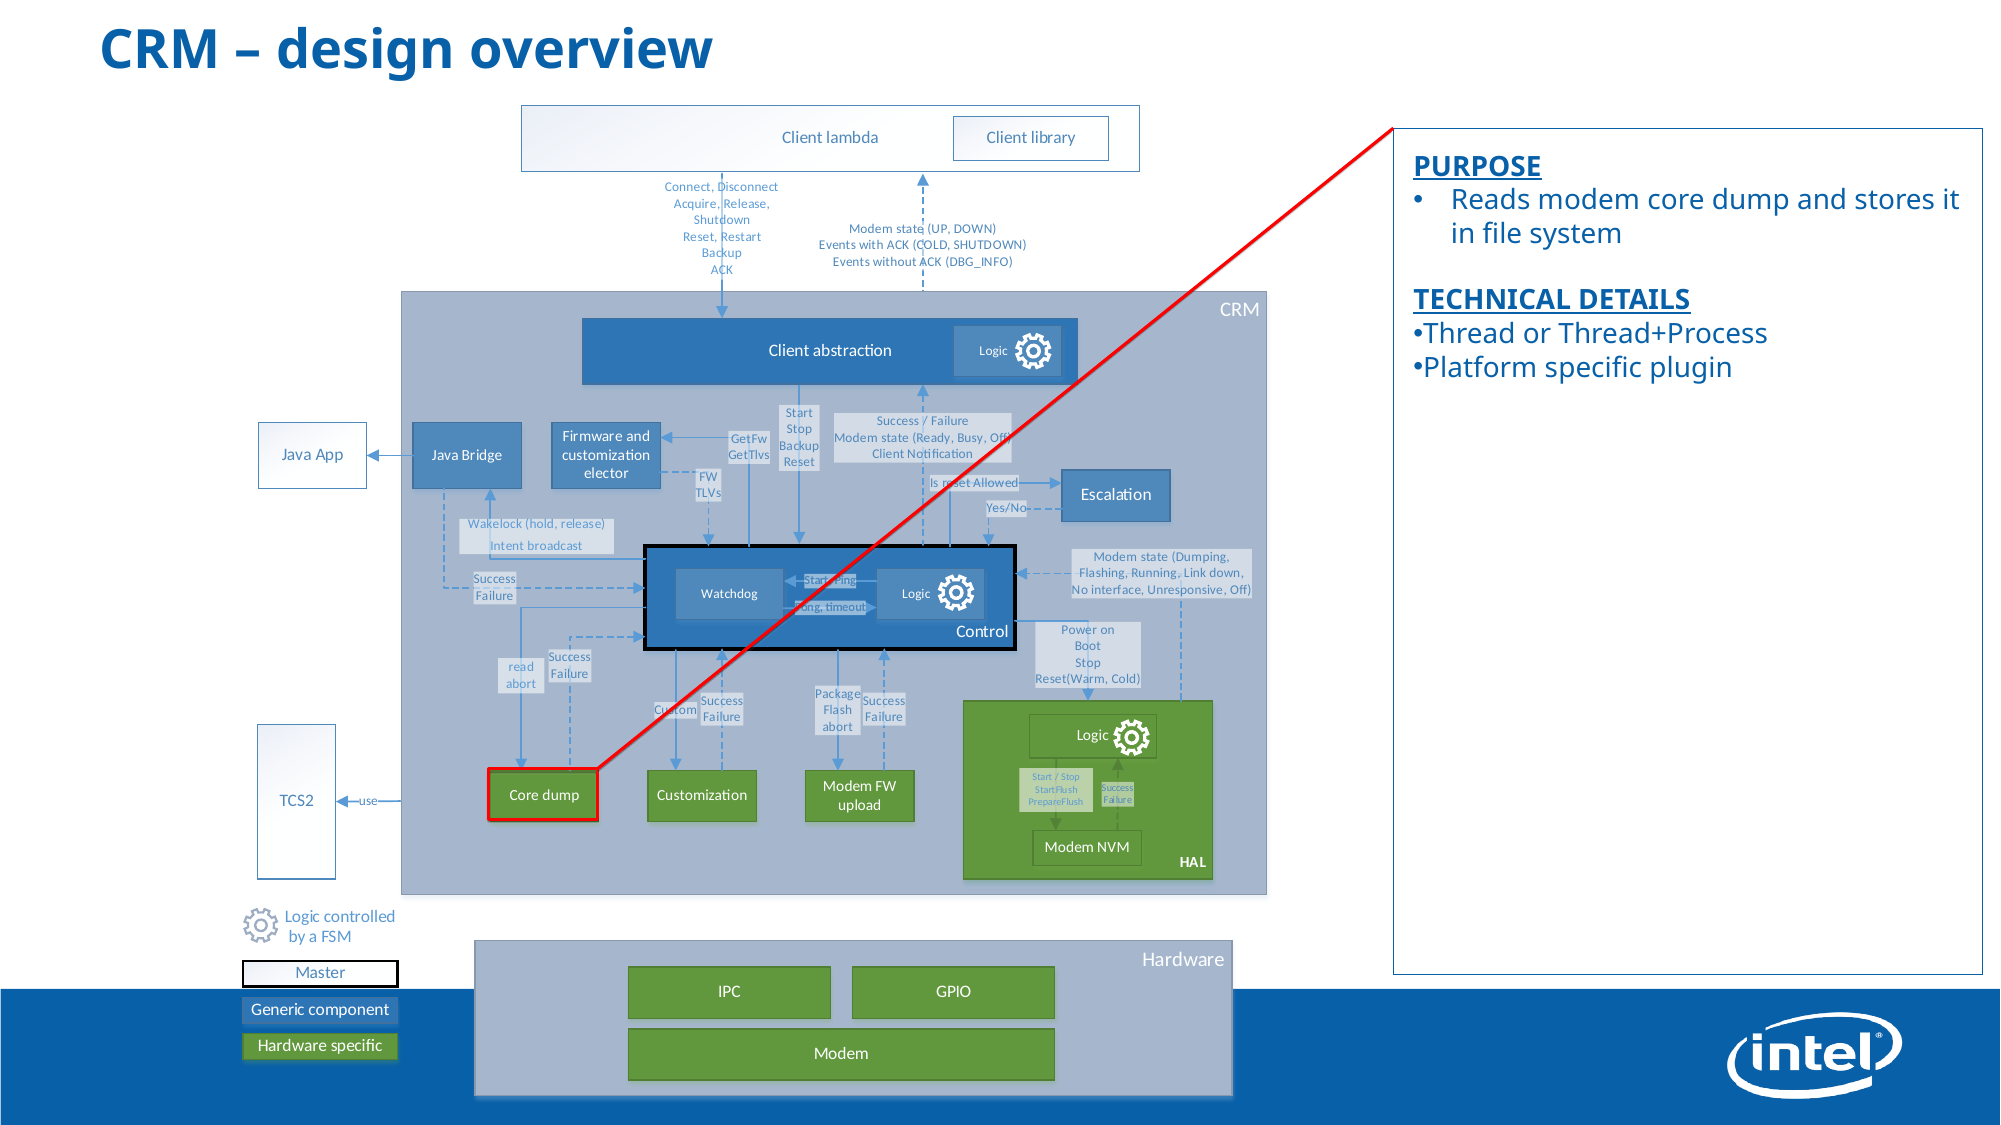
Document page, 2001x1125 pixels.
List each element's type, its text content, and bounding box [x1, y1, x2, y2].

picture [490, 774, 596, 818]
title CRM – design overview [1304, 133, 1393, 205]
picture [235, 205, 1274, 1106]
title CRM – design overview [99, 14, 1900, 205]
text_box PURPOSE Reads modem core dump and stores it in file system TECHNICAL DETAILS Thread or Thread+Process Platform specific plugin [1393, 128, 1983, 975]
picture [1725, 1011, 1904, 1101]
